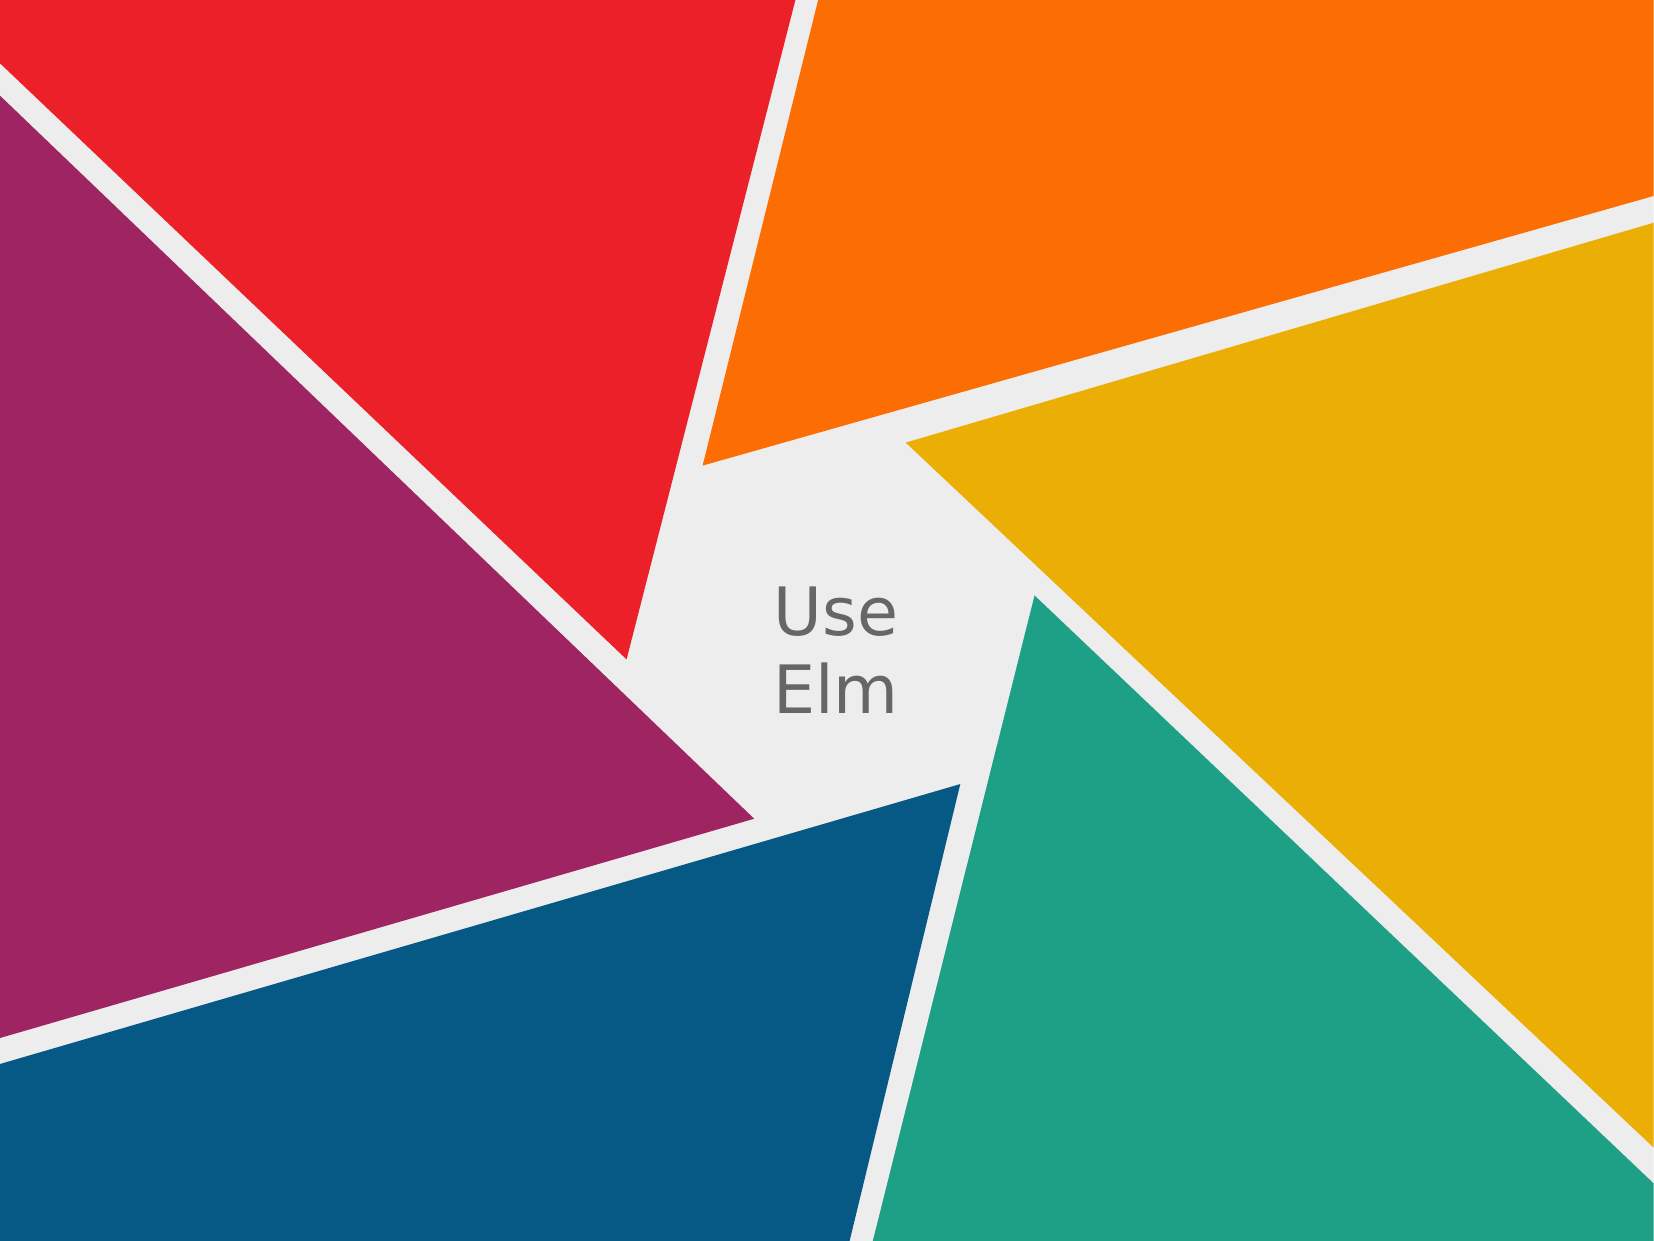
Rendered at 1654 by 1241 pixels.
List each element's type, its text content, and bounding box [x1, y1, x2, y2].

subtitle Use Elm [625, 448, 1047, 855]
